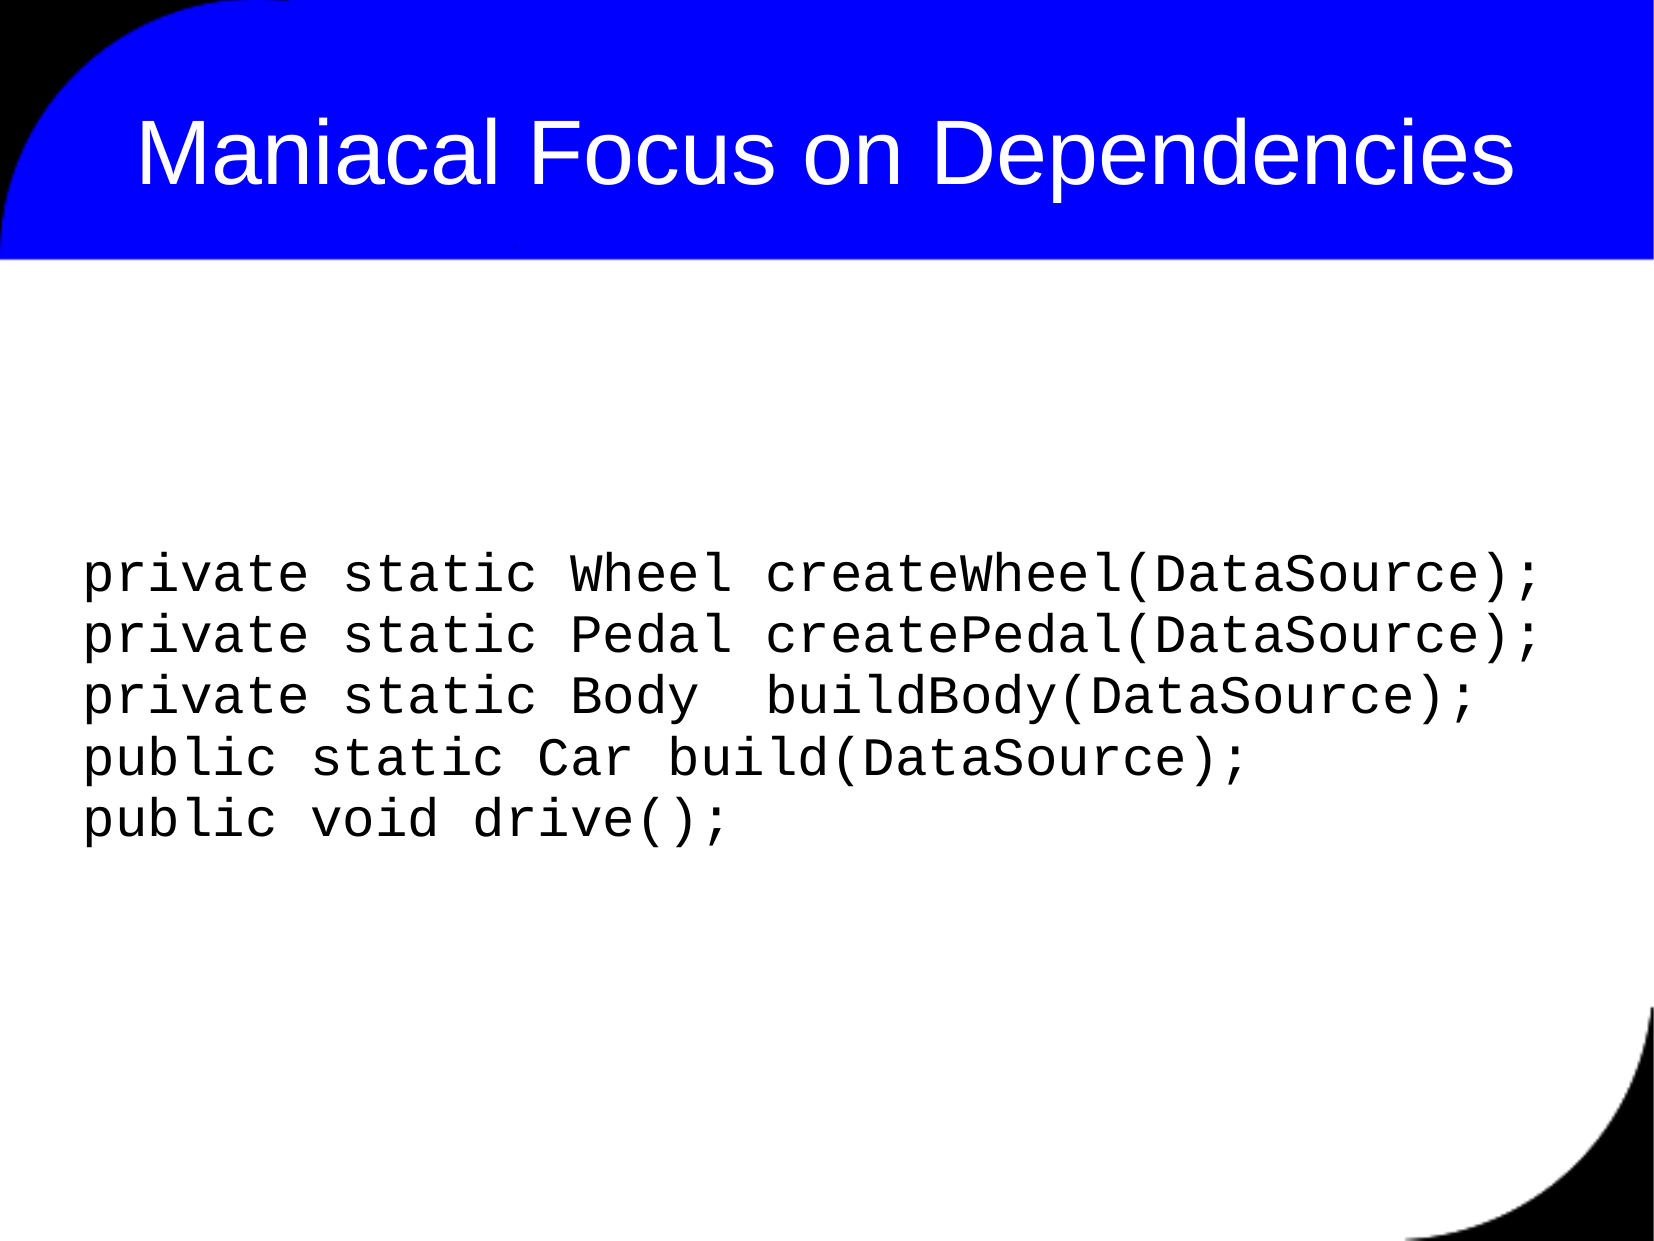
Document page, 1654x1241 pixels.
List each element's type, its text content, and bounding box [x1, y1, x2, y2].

title Maniacal Focus on Dependencies [82, 56, 1571, 250]
picture [0, 0, 1654, 1241]
subtitle private static Wheel createWheel(DataSource); private static Pedal createPedal(DataSource); private static Body buildBody(DataSource); public static Car build(DataSource); public void drive(); [82, 297, 1571, 1102]
